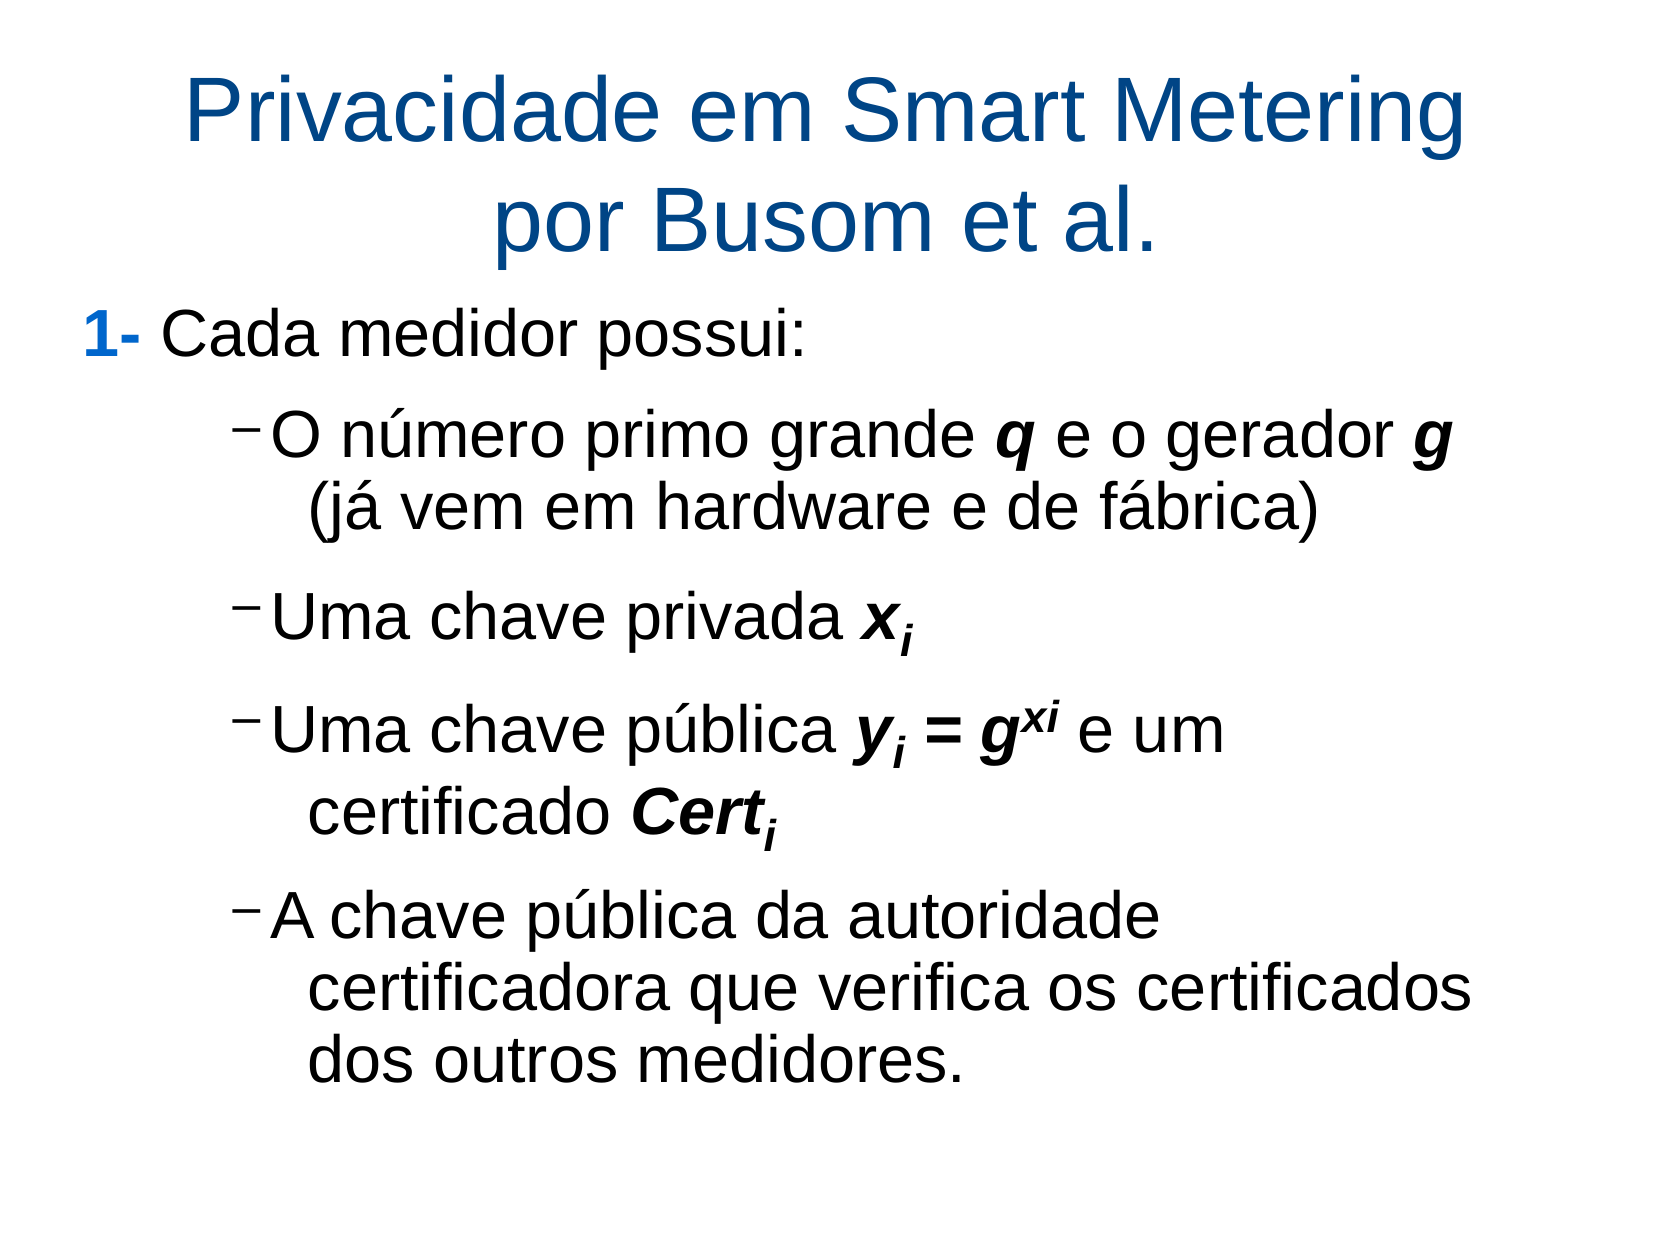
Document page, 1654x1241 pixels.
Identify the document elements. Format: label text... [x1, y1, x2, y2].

list 1- Cada medidor possui: O número primo grande q e o gerador g (já vem em hardware e de fábrica) Uma chave privada xi Uma chave pública yi = gxi e um certificado Certi A chave pública da autoridade certificadora que verifica os certificados dos outros medidores. [82, 290, 1538, 1126]
title Privacidade em Smart Metering por Busom et al. [82, 49, 1571, 257]
